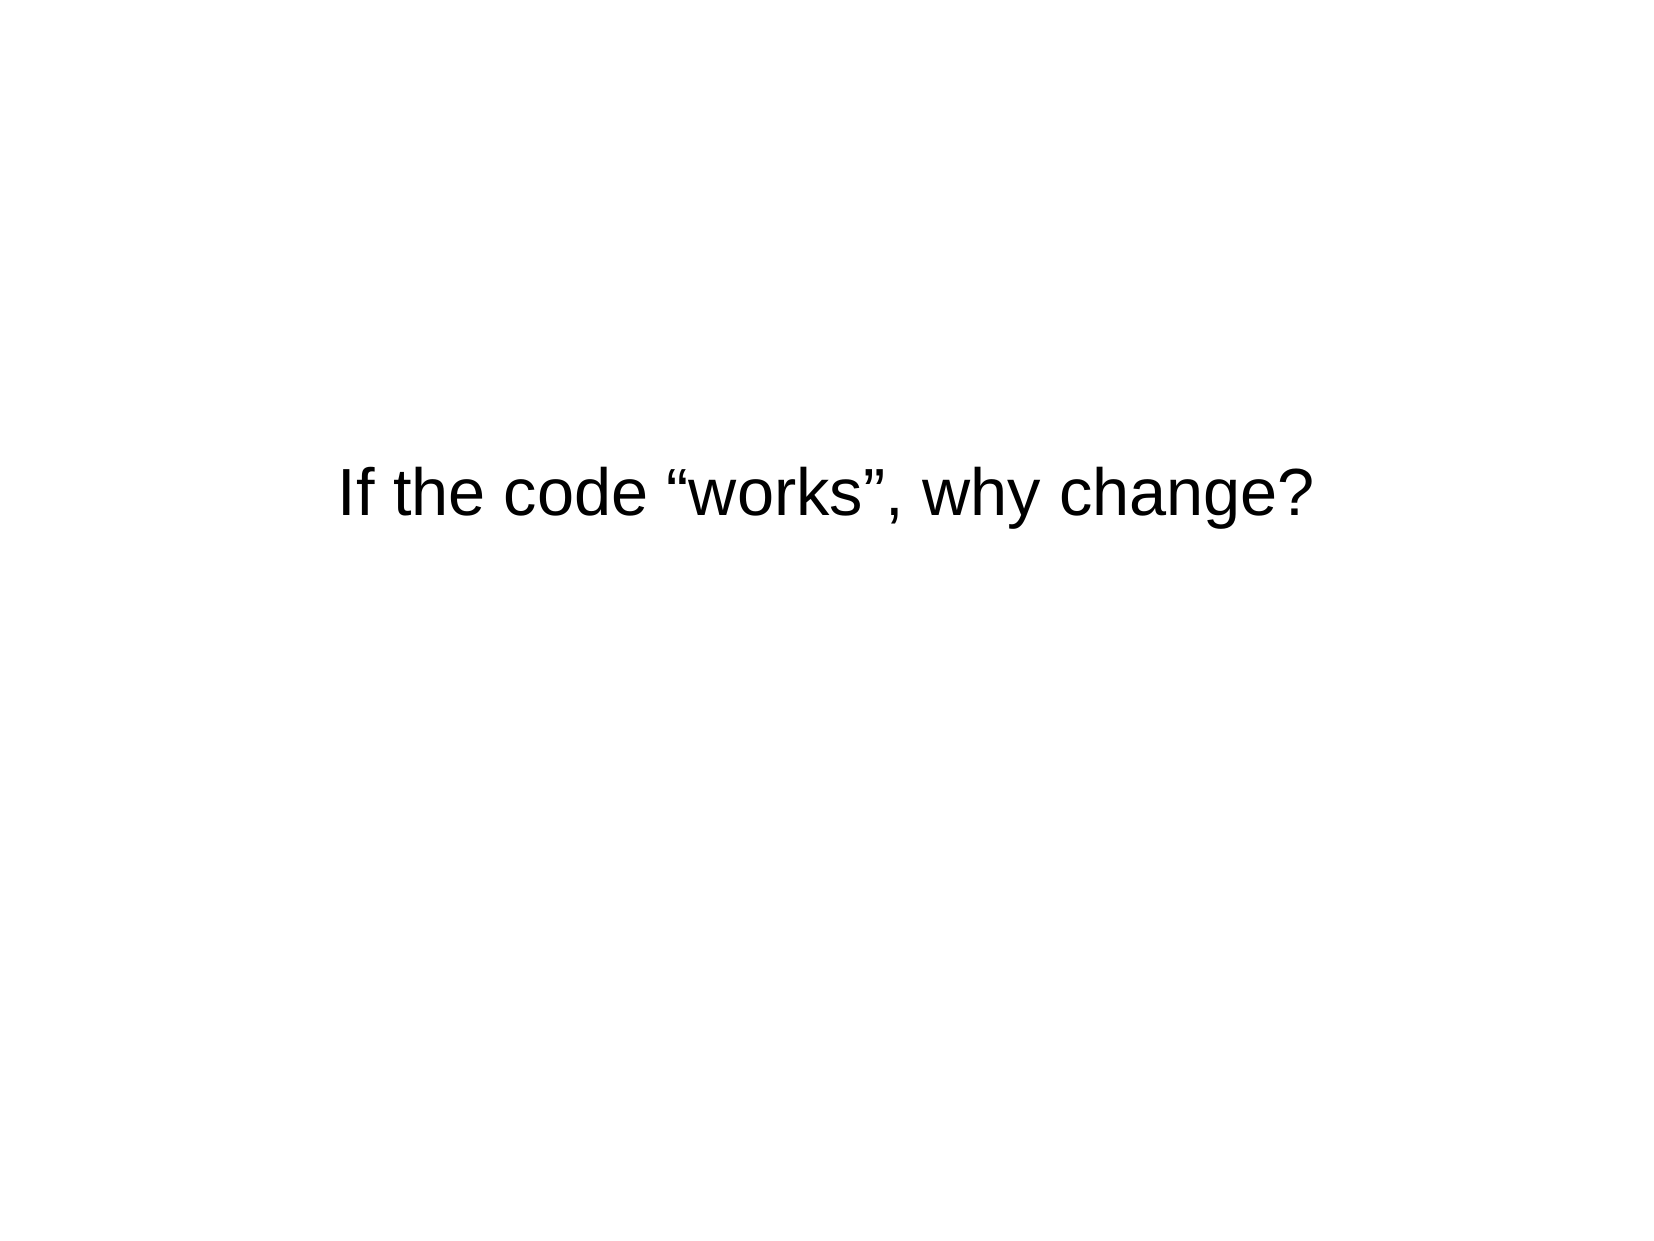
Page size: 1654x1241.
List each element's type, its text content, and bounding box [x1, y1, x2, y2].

subtitle If the code “works”, why change? [82, 49, 1571, 1010]
